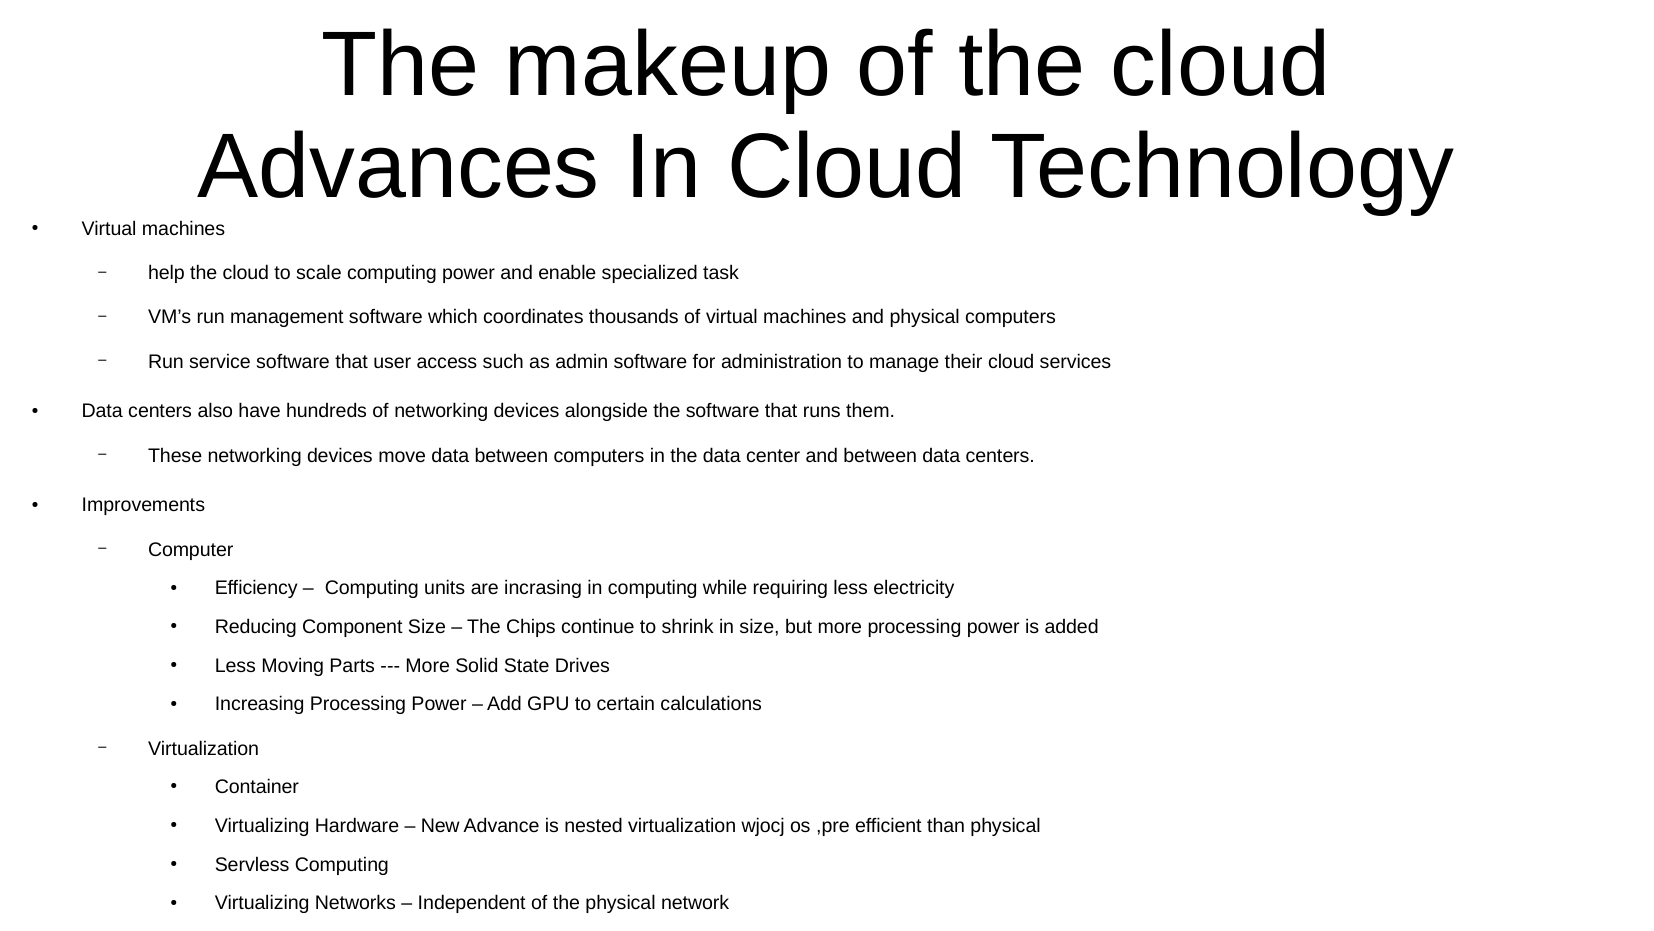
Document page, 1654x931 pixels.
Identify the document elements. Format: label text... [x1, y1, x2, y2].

list Virtual machines help the cloud to scale computing power and enable specialized task VM’s run management software which coordinates thousands of virtual machines and physical computers Run service software that user access such as admin software for administration to manage their cloud services Data centers also have hundreds of networking devices alongside the software that runs them. These networking devices move data between computers in the data center and between data centers. Improvements Computer Efficiency – Computing units are incrasing in computing while requiring less electricity Reducing Component Size – The Chips continue to shrink in size, but more processing power is added Less Moving Parts --- More Solid State Drives Increasing Processing Power – Add GPU to certain calculations Virtualization Container Virtualizing Hardware – New Advance is nested virtualization wjocj os ,pre efficient than physical Servless Computing Virtualizing Networks – Independent of the physical network [15, 217, 1571, 916]
title The makeup of the cloud Advances In Cloud Technology [82, 12, 1571, 217]
